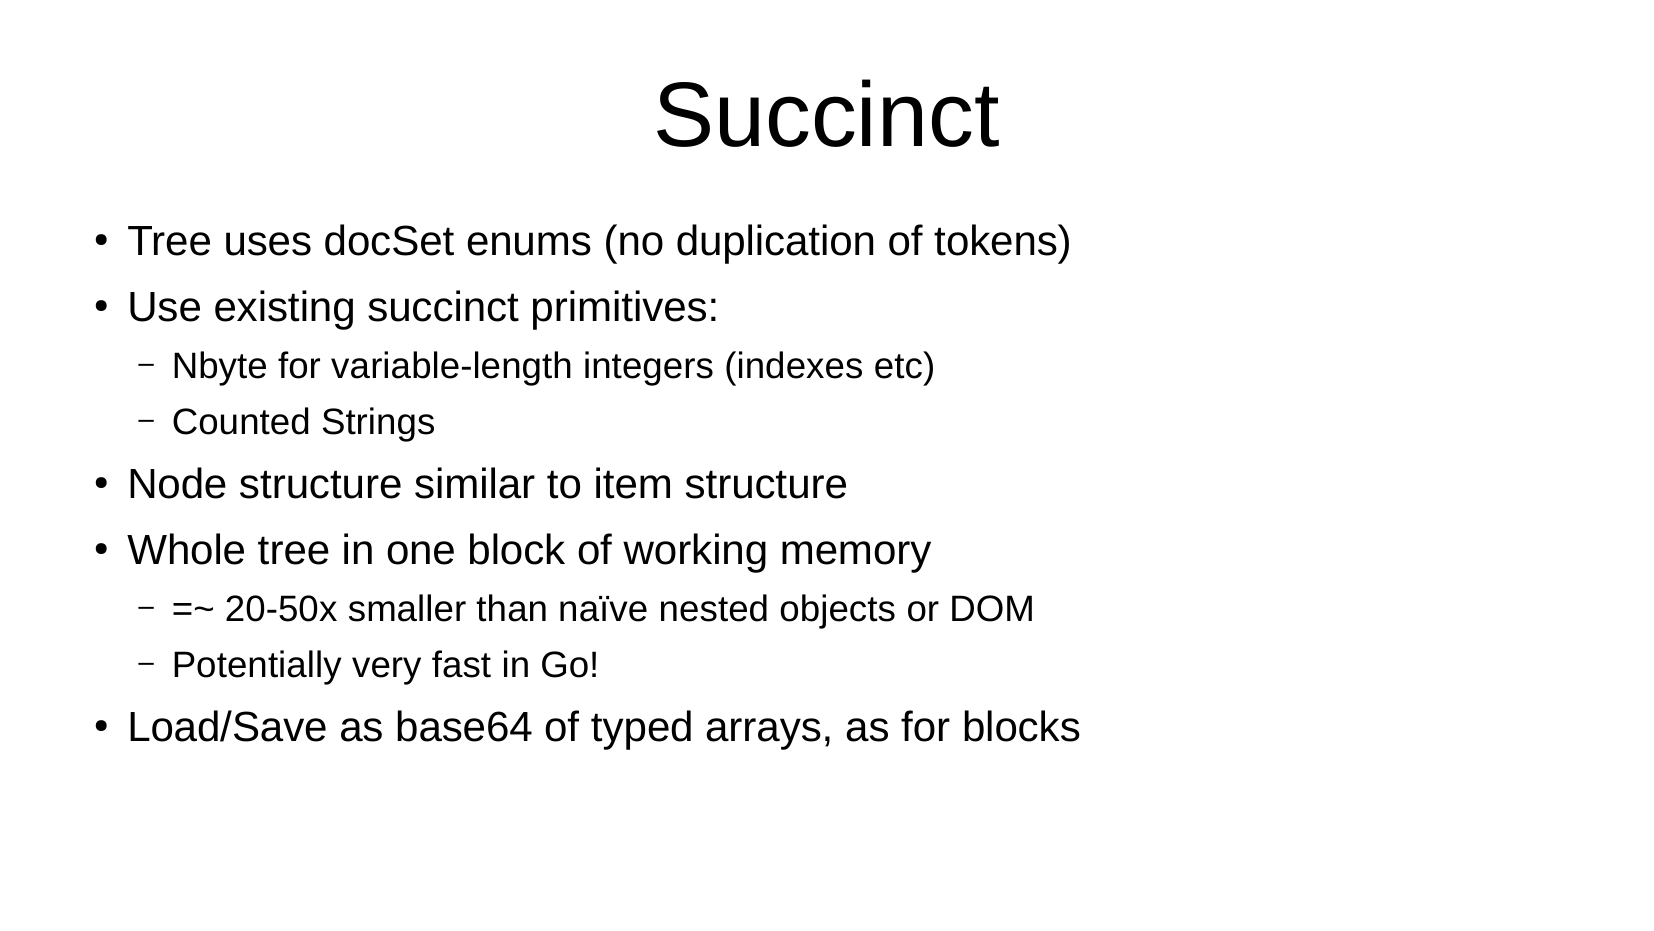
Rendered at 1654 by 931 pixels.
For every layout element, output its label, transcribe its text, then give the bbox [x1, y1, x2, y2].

list Tree uses docSet enums (no duplication of tokens) Use existing succinct primitives: Nbyte for variable-length integers (indexes etc) Counted Strings Node structure similar to item structure Whole tree in one block of working memory =~ 20-50x smaller than naïve nested objects or DOM Potentially very fast in Go! Load/Save as base64 of typed arrays, as for blocks [82, 217, 1571, 758]
title Succinct [82, 37, 1571, 193]
